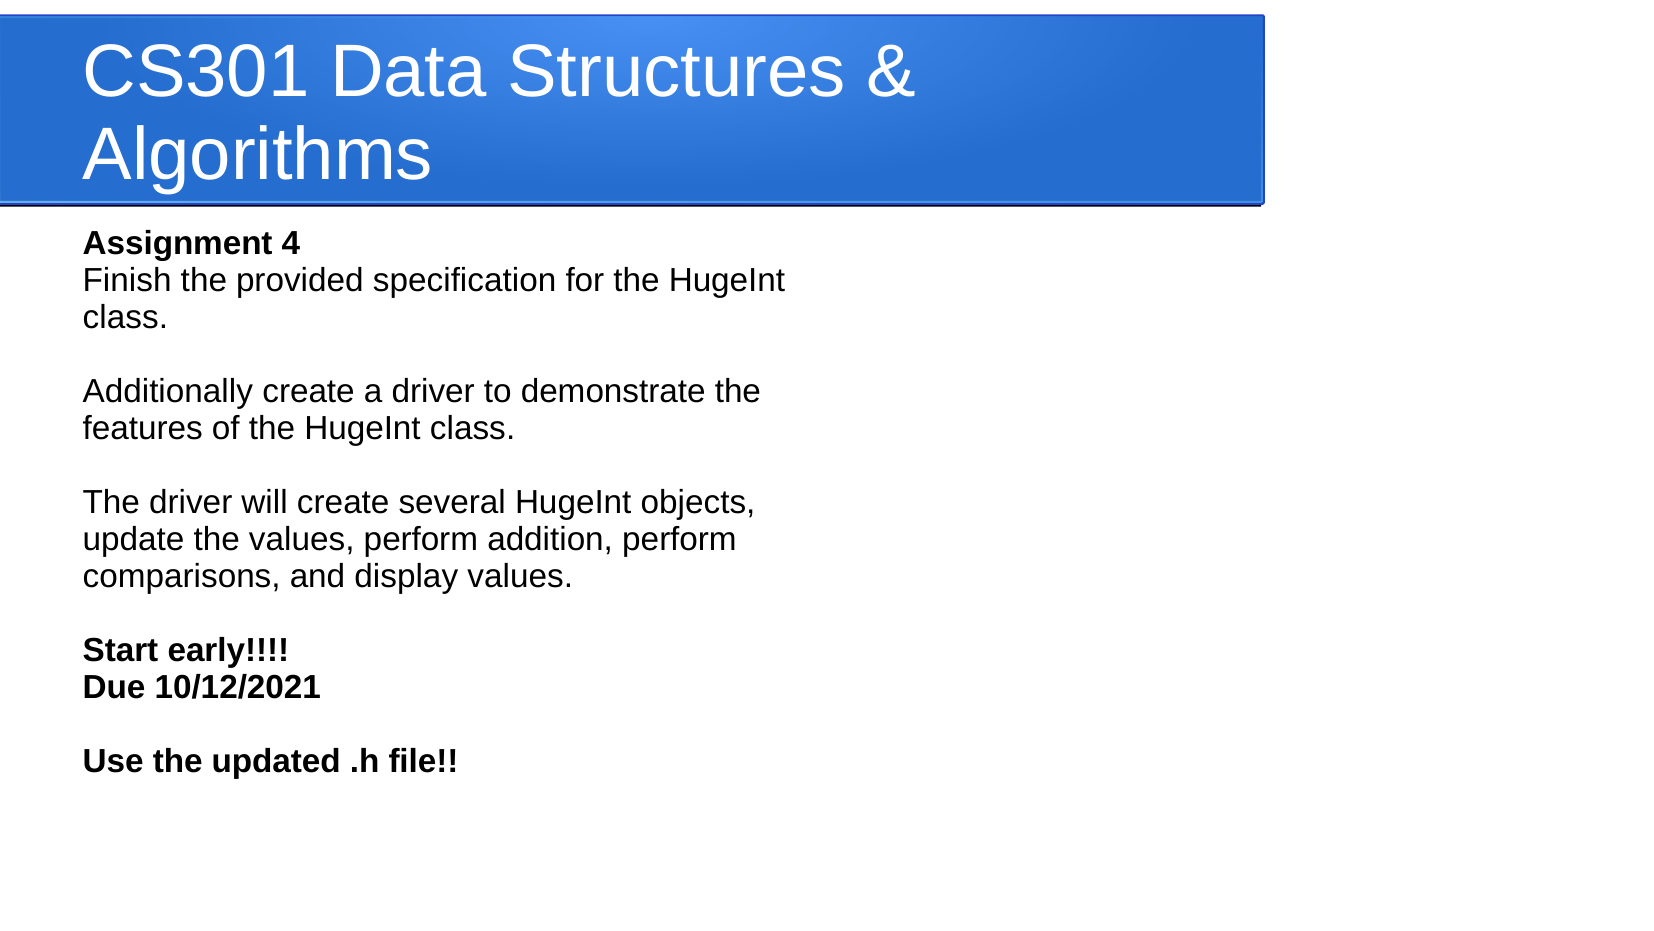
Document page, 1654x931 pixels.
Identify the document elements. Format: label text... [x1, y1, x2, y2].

title CS301 Data Structures & Algorithms [82, 29, 1235, 196]
subtitle Assignment 4 Finish the provided specification for the HugeInt class. Additionally create a driver to demonstrate the features of the HugeInt class. The driver will create several HugeInt objects, update the values, perform addition, perform comparisons, and display values. Start early!!!! Due 10/12/2021 Use the updated .h file!! [82, 224, 841, 780]
